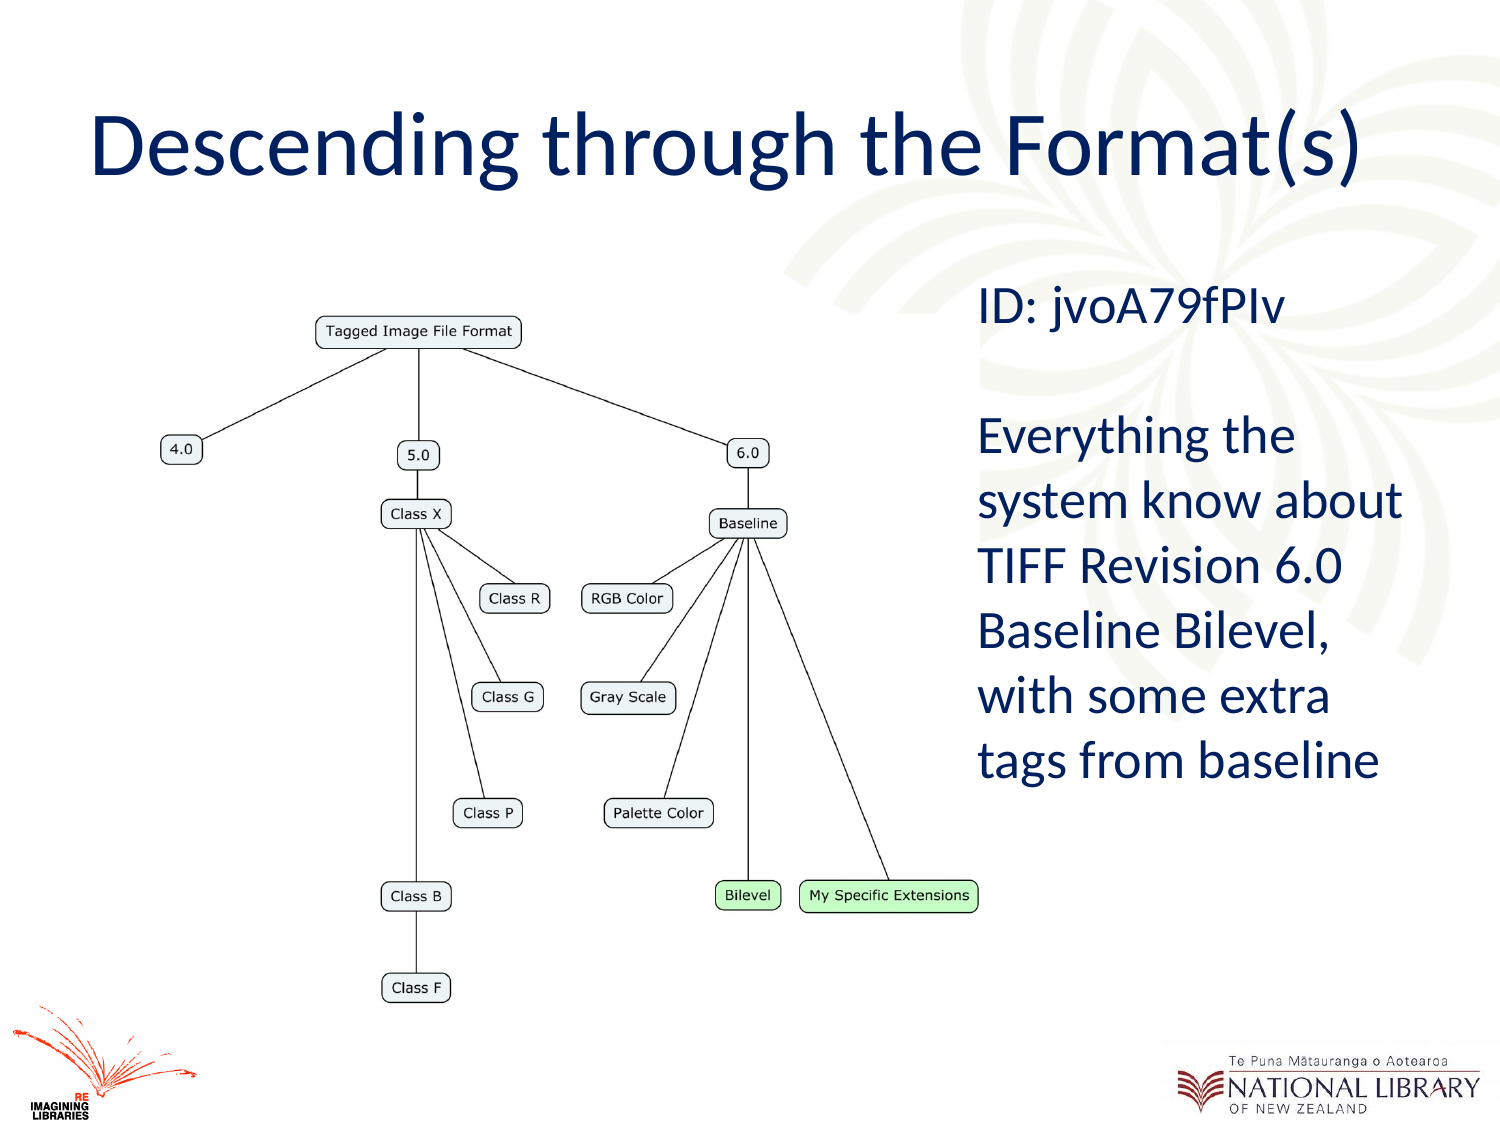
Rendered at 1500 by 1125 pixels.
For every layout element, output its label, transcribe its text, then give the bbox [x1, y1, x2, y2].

picture [0, 0, 1500, 1125]
text_box ID: jvoA79fPIv Everything the system know about TIFF Revision 6.0 Baseline Bilevel, with some extra tags from baseline [962, 262, 1425, 1005]
text_box Descending through the Format(s) [75, 45, 1425, 233]
